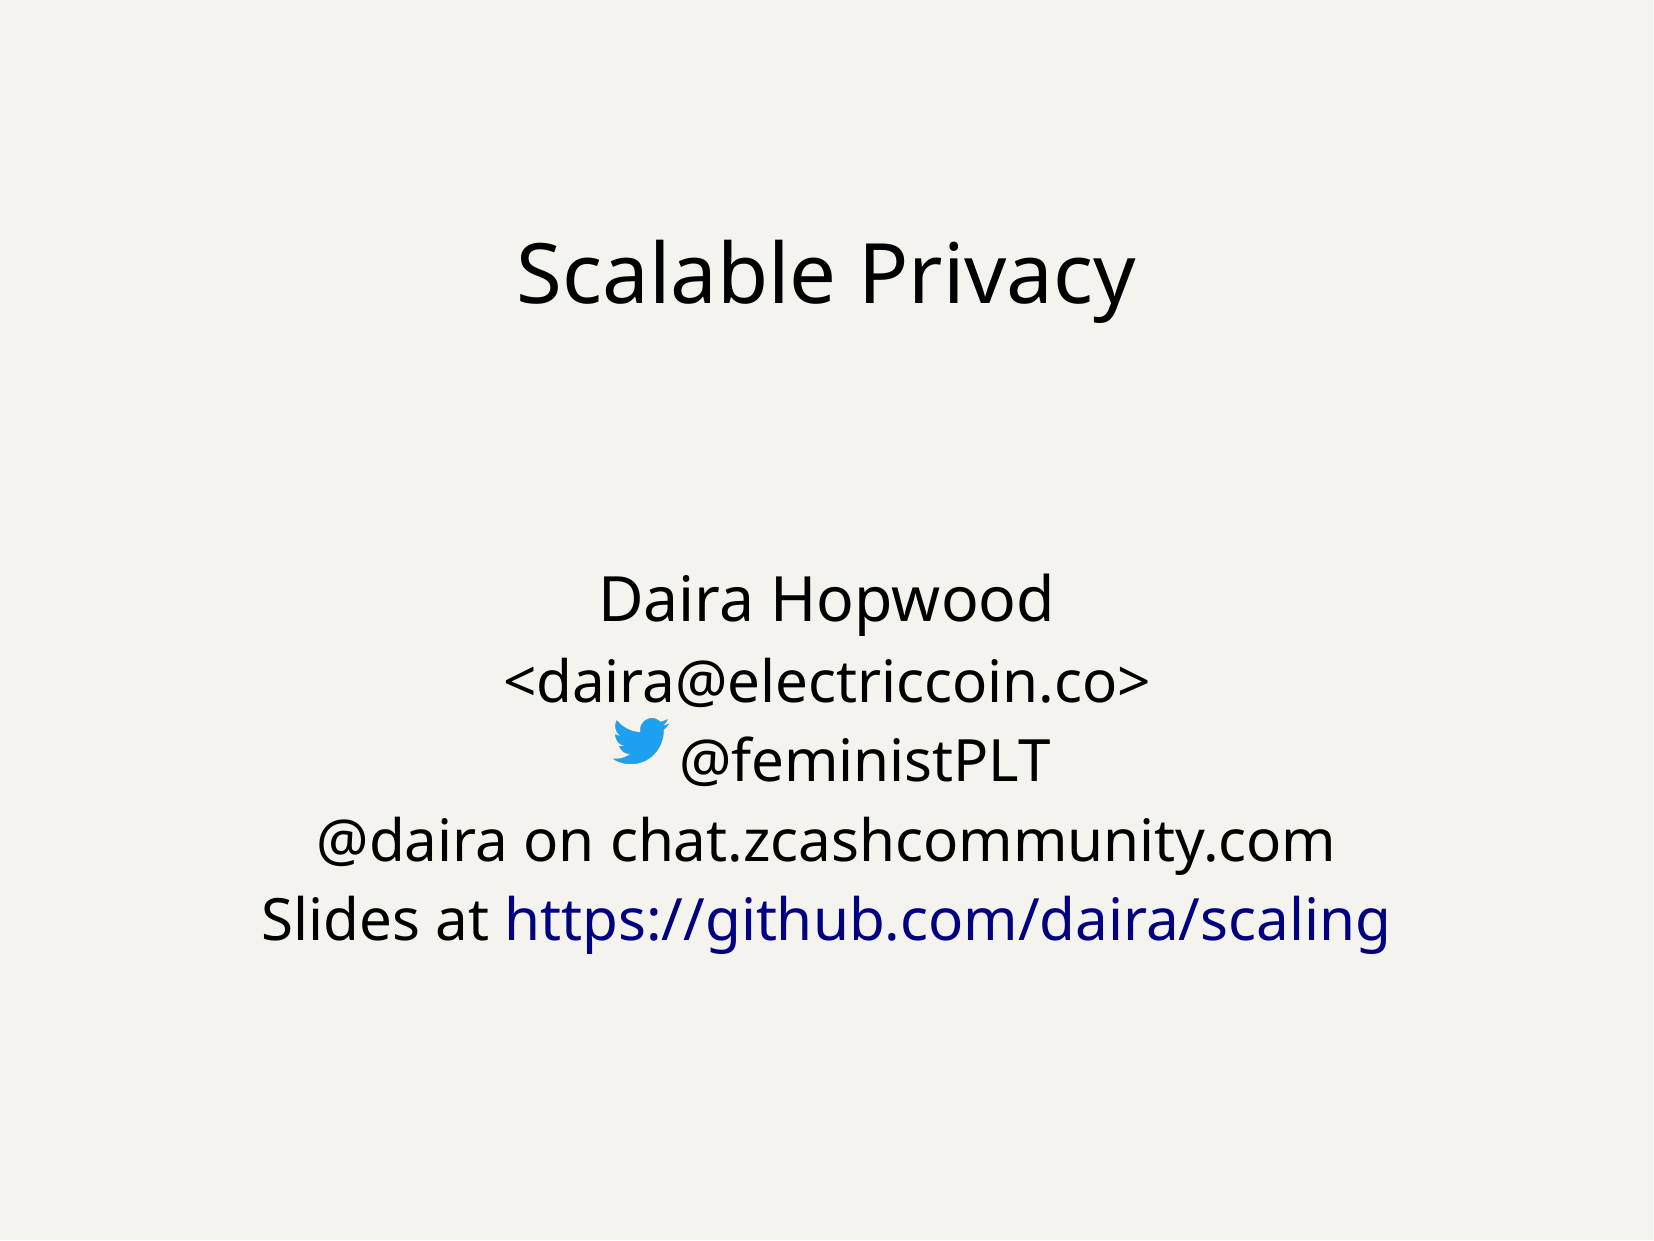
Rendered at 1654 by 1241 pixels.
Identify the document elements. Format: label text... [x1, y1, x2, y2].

picture [596, 696, 686, 786]
subtitle Scalable Privacy Daira Hopwood <daira@electriccoin.co> @feministPLT @daira on chat.zcashcommunity.com Slides at https://github.com/daira/scaling [82, 154, 1571, 1018]
